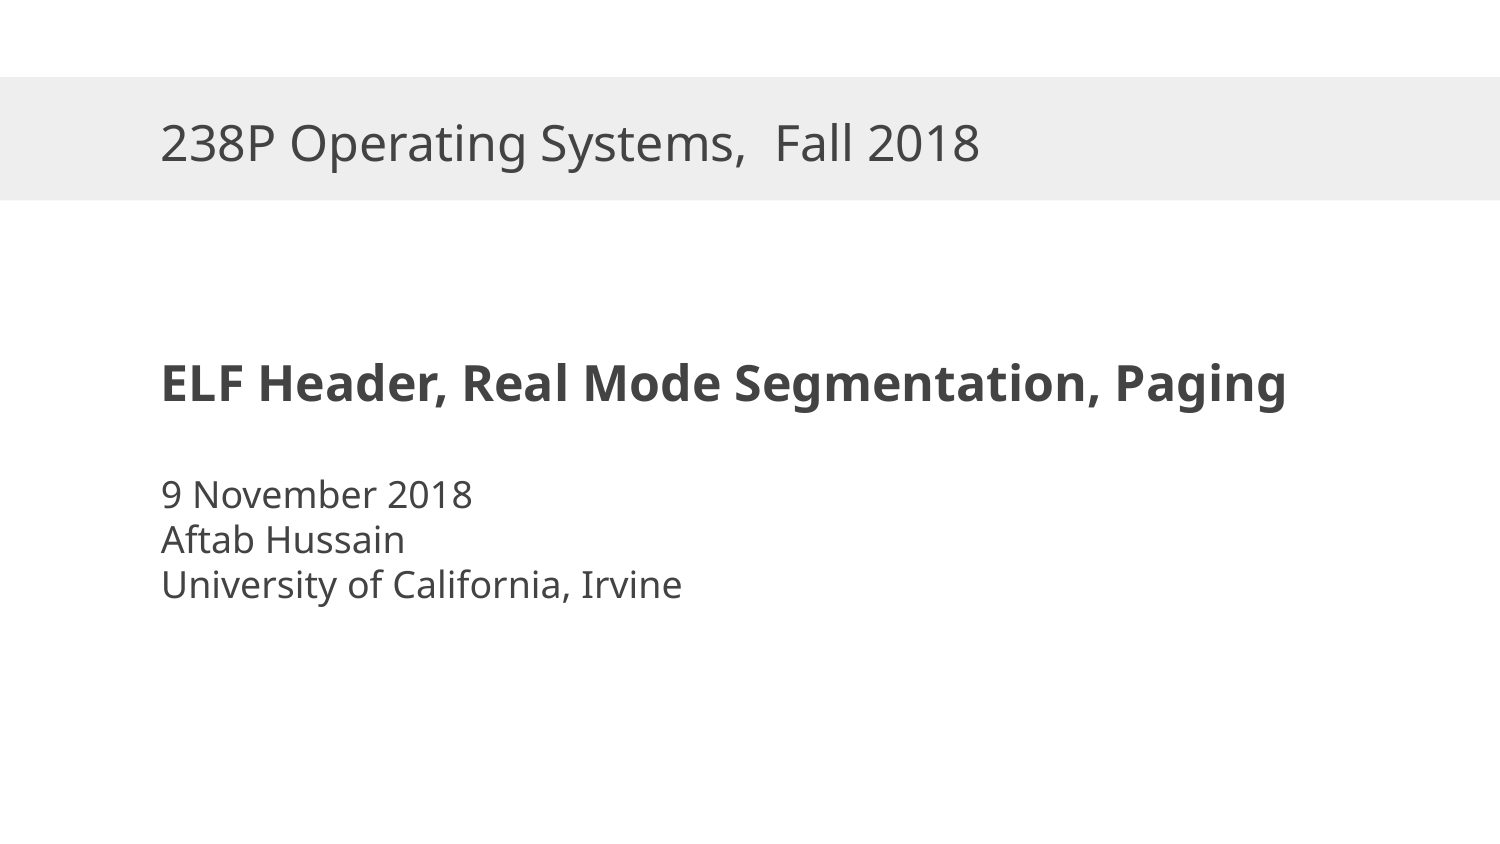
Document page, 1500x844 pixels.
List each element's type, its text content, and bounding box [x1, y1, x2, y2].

text_box [0, 77, 1500, 201]
text_box 238P Operating Systems, Fall 2018 ELF Header, Real Mode Segmentation, Paging 9 November 2018 Aftab Hussain University of California, Irvine [70, 96, 1500, 588]
